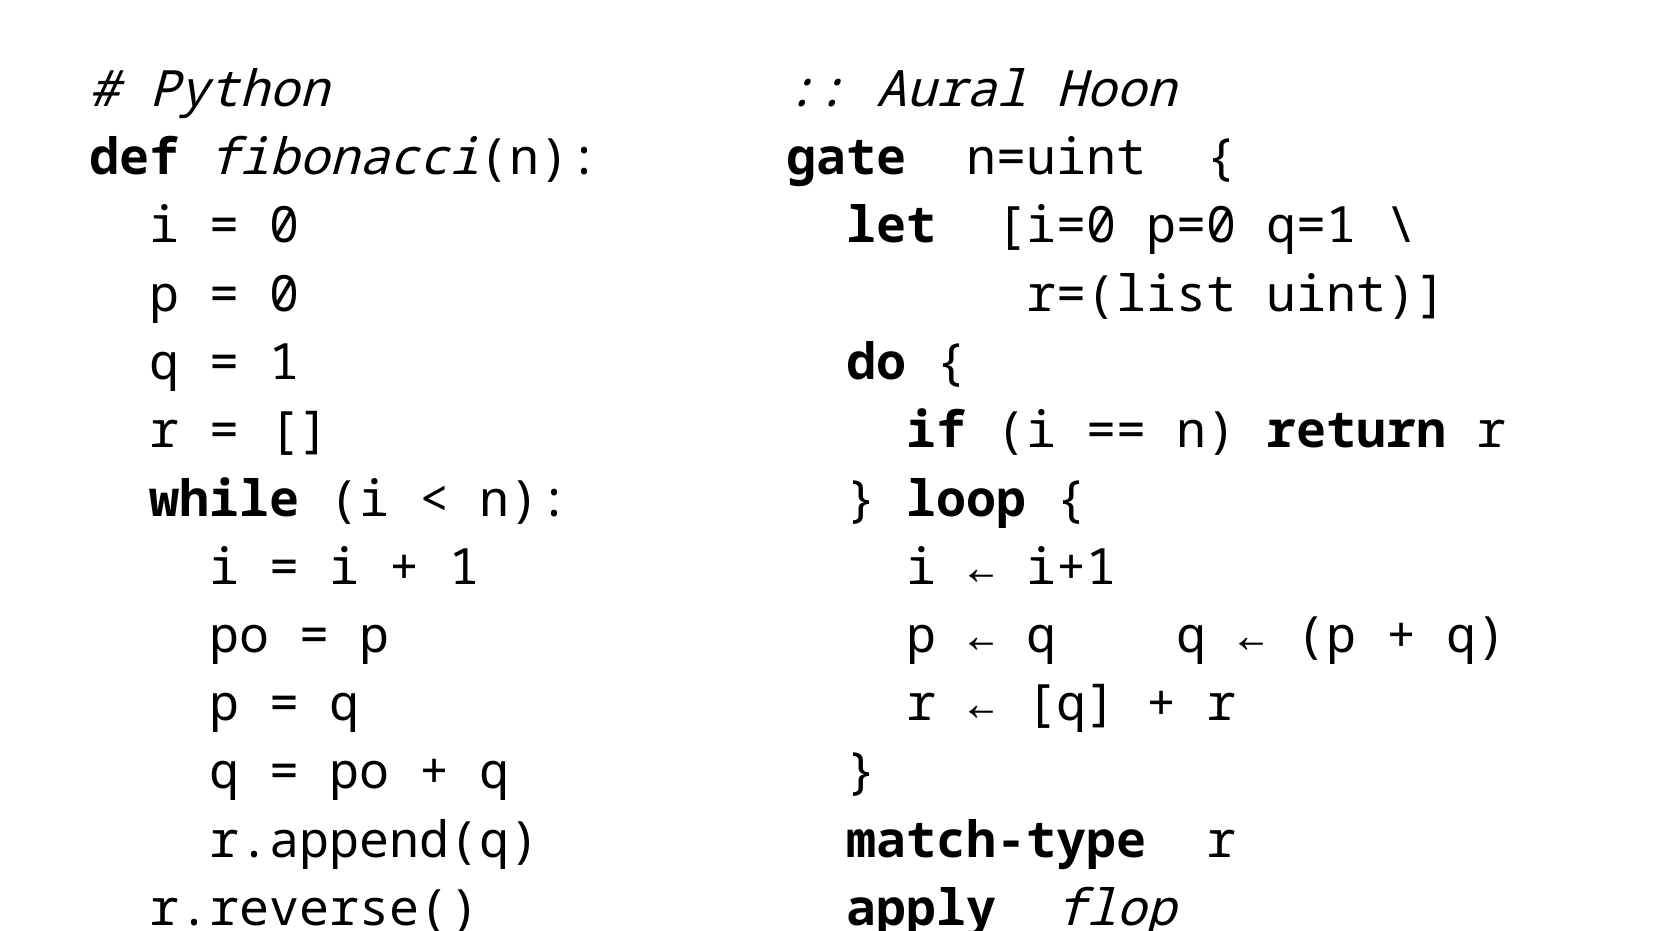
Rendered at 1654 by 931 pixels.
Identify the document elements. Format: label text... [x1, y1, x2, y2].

text_box :: Aural Hoon gate n=uint { let [i=0 p=0 q=1 \ r=(list uint)] do { if (i == n) return r } loop { i ← i+1 p ← q q ← (p + q) r ← [q] + r } match-type r apply flop } [771, 45, 1621, 931]
text_box # Python def fibonacci(n): i = 0 p = 0 q = 1 r = [] while (i < n): i = i + 1 po = p p = q q = po + q r.append(q) r.reverse() return r [75, 45, 766, 912]
